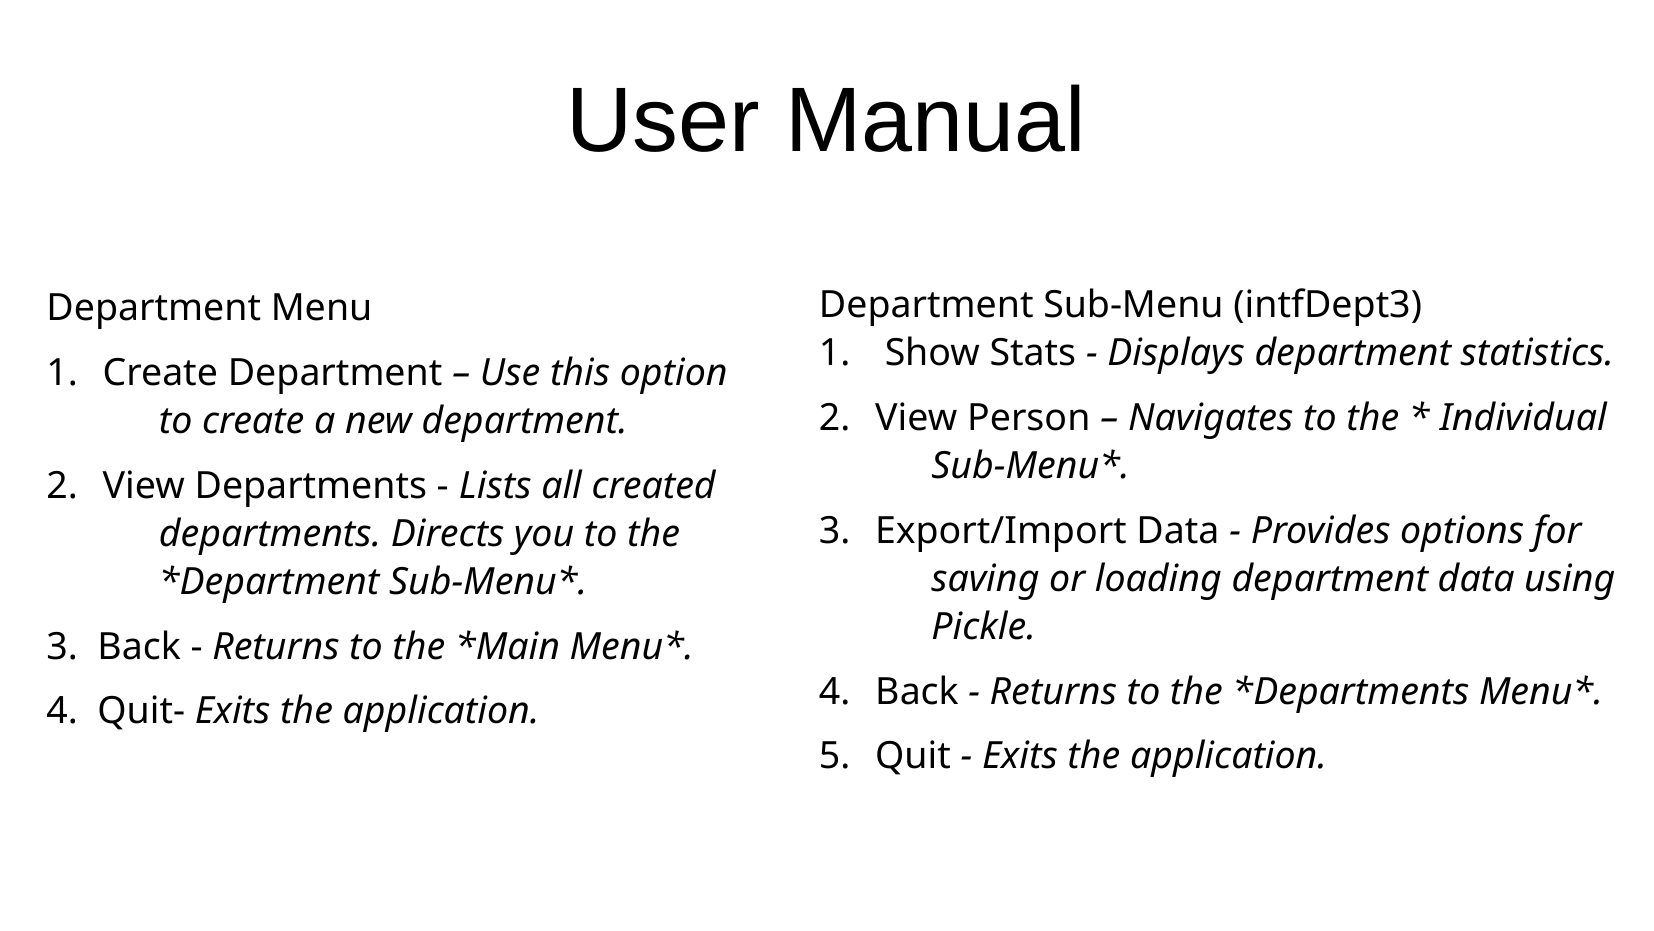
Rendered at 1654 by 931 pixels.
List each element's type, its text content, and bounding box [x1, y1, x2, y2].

title User Manual [82, 37, 1571, 193]
text_box Department Menu Create Department – Use this option to create a new department. View Departments - Lists all created departments. Directs you to the *Department Sub-Menu*. 3. Back - Returns to the *Main Menu*. 4. Quit- Exits the application. [31, 272, 769, 806]
text_box Department Sub-Menu (intfDept3) Show Stats - Displays department statistics. View Person – Navigates to the * Individual Sub-Menu*. Export/Import Data - Provides options for saving or loading department data using Pickle. Back - Returns to the *Departments Menu*. Quit - Exits the application. [803, 272, 1635, 852]
